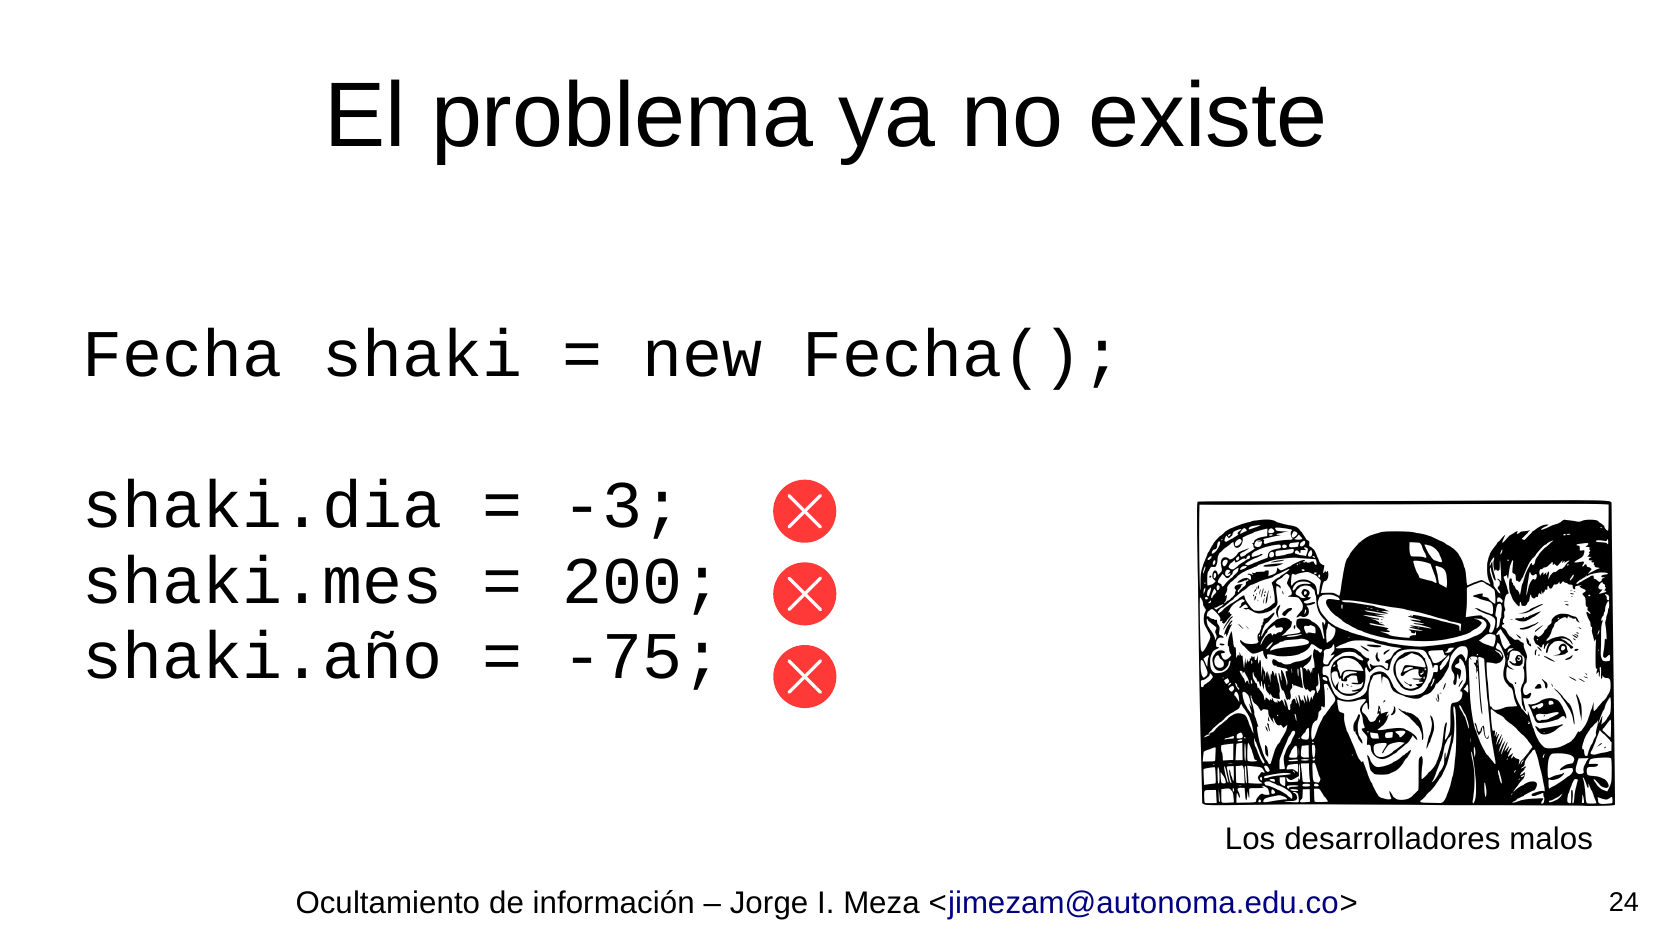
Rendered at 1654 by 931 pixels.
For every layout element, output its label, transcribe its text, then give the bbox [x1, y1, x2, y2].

text_box [773, 480, 836, 542]
title El problema ya no existe [82, 37, 1571, 193]
text_box [774, 563, 836, 625]
subtitle Fecha shaki = new Fecha(); shaki.dia = -3; shaki.mes = 200; shaki.año = -75; [82, 217, 1571, 879]
picture [1197, 500, 1615, 806]
text_box [774, 645, 836, 708]
text_box Los desarrolladores malos [1210, 813, 1607, 864]
